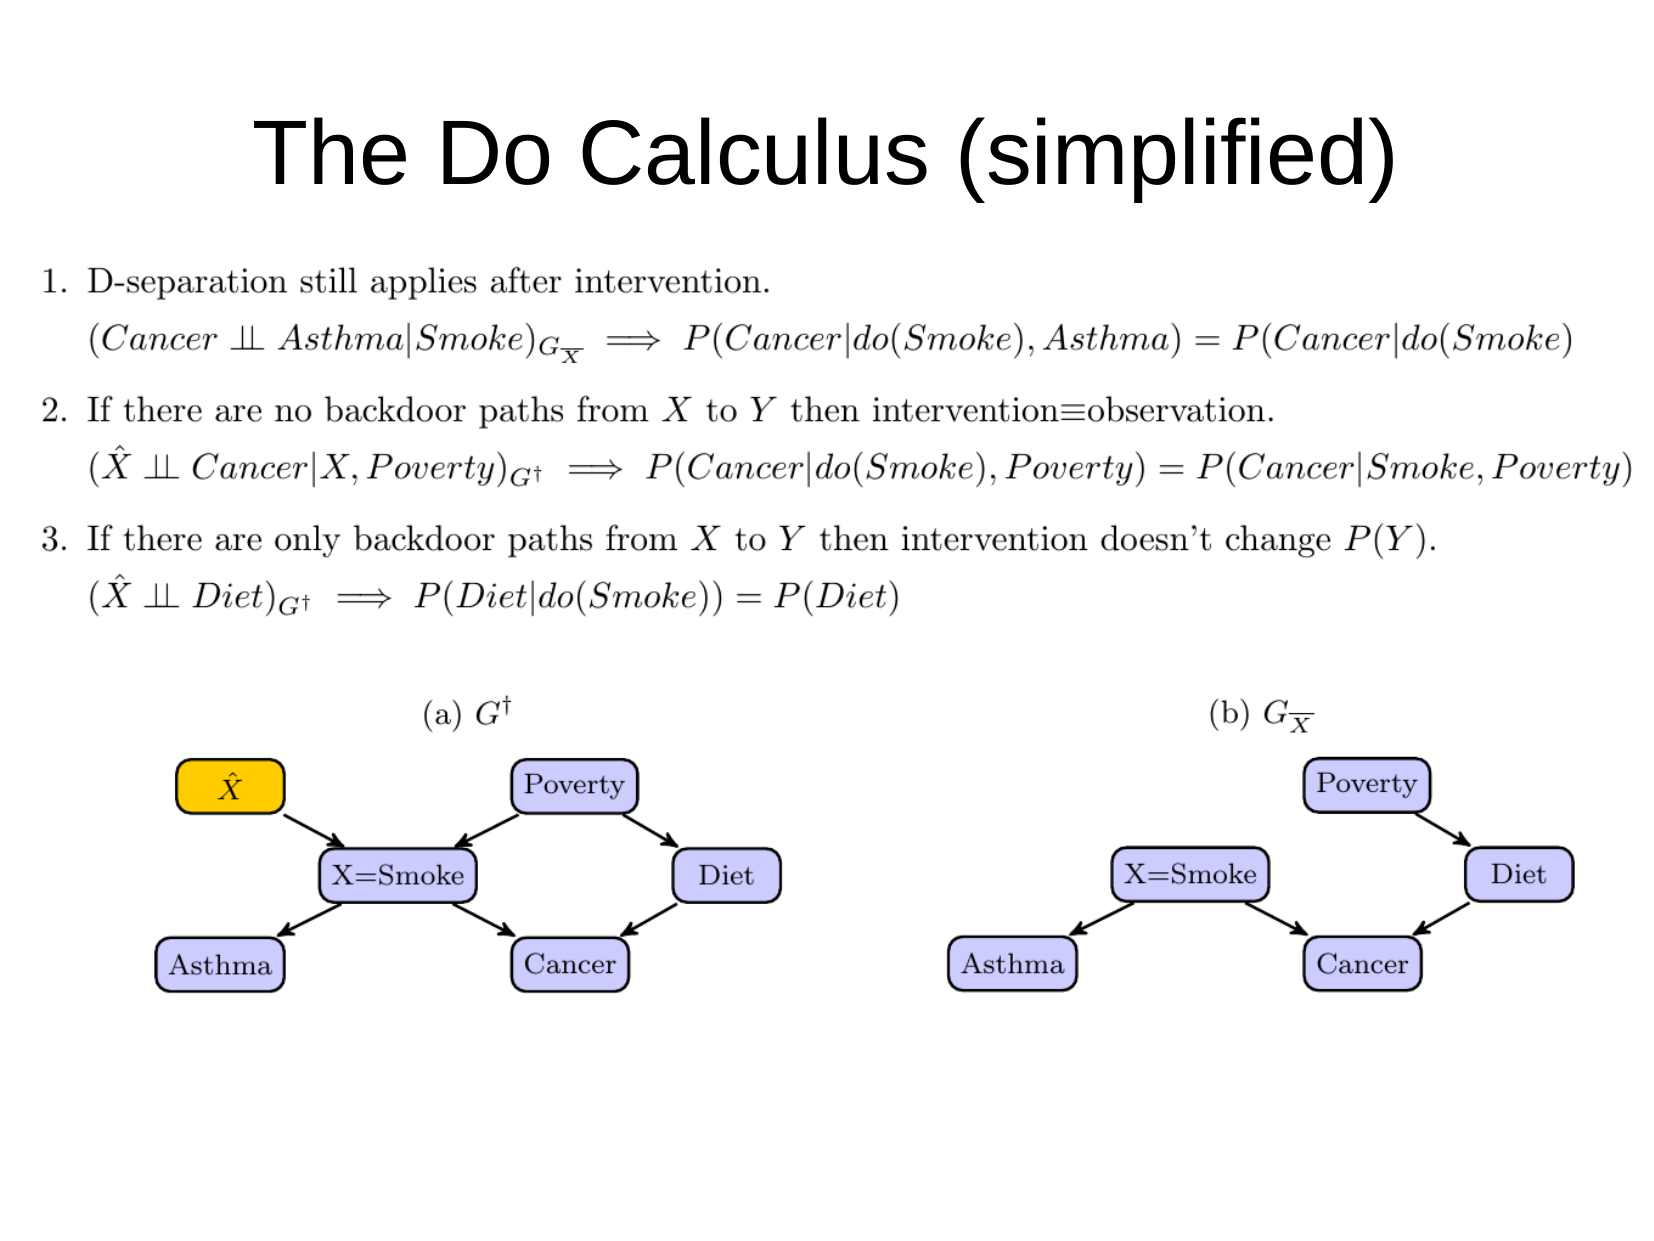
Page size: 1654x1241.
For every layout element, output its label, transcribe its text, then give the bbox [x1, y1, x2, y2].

title The Do Calculus (simplified) [82, 49, 1571, 222]
picture [11, 222, 1654, 1028]
